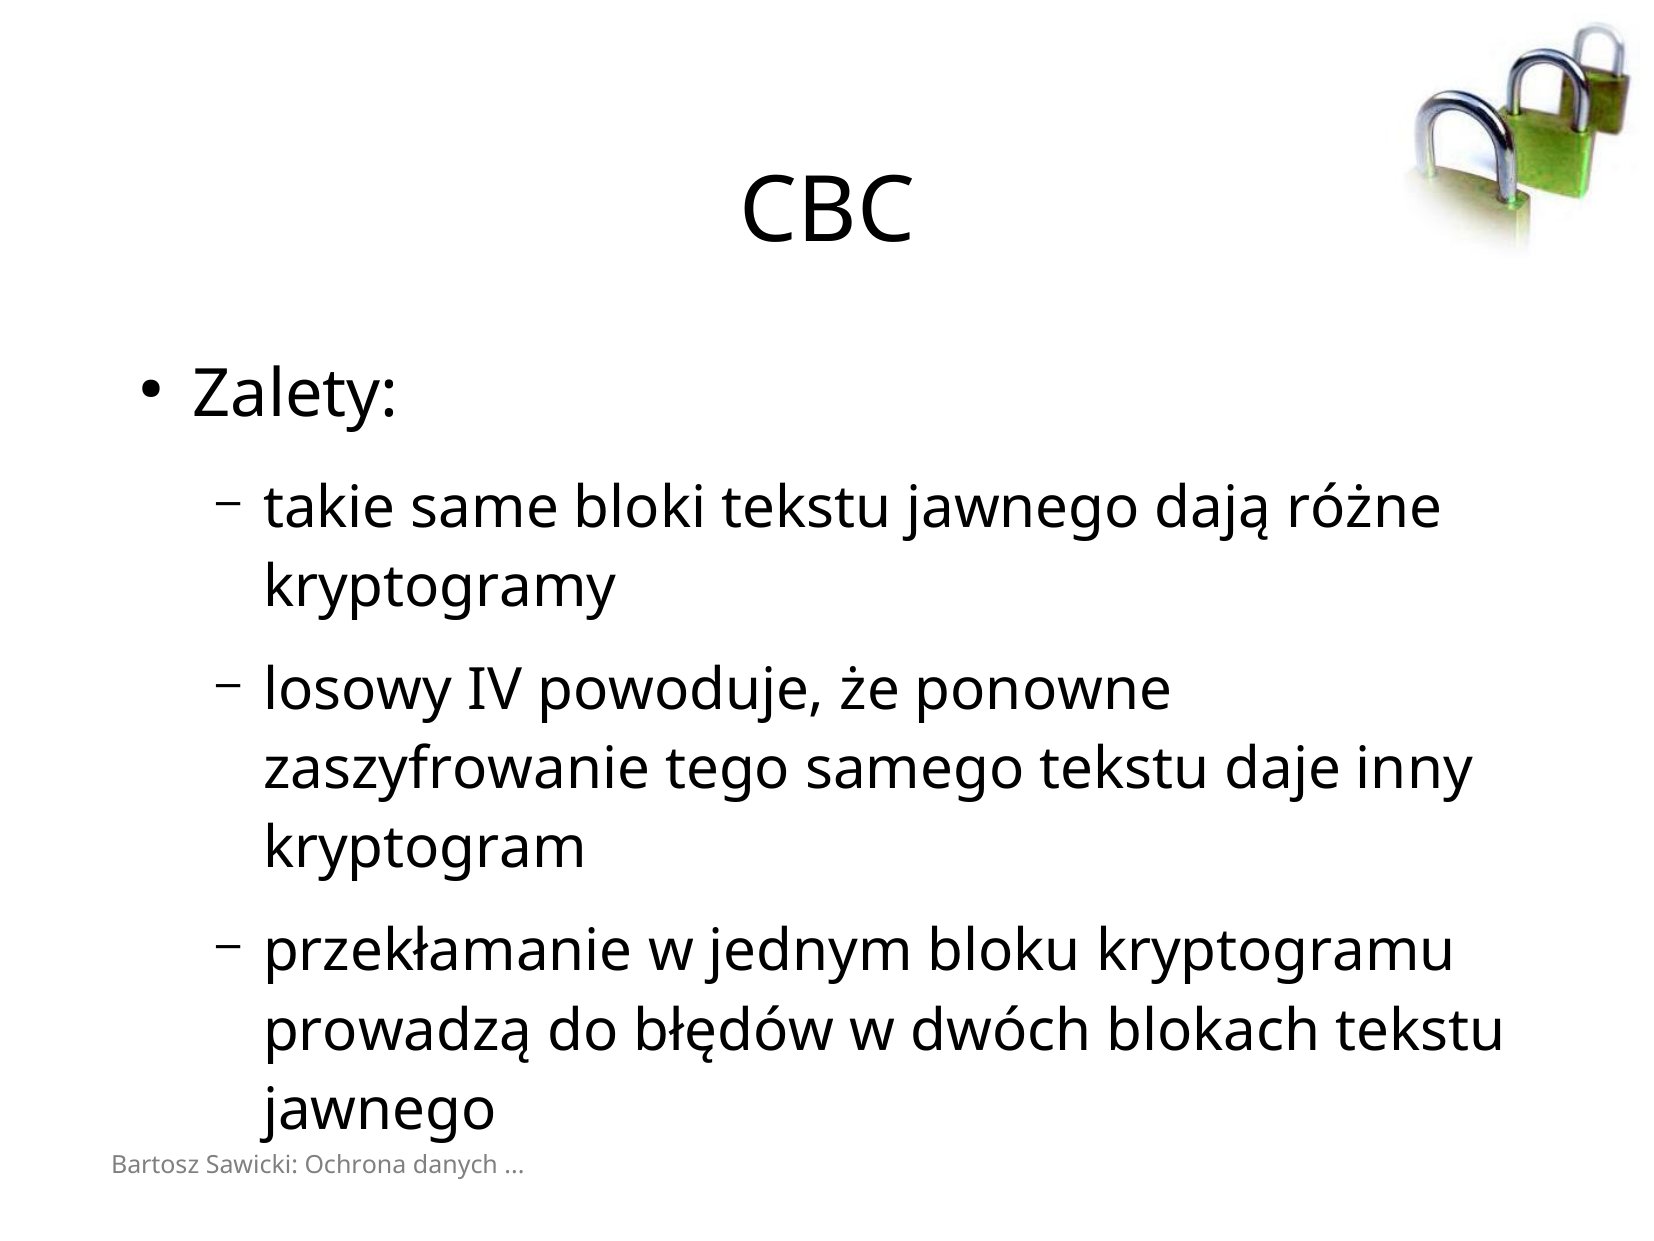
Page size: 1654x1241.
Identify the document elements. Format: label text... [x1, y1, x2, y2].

picture [1385, 14, 1640, 266]
title CBC [121, 102, 1534, 311]
list Zalety: takie same bloki tekstu jawnego dają różne kryptogramy losowy IV powoduje, że ponowne zaszyfrowanie tego samego tekstu daje inny kryptogram przekłamanie w jednym bloku kryptogramu prowadzą do błędów w dwóch blokach tekstu jawnego [121, 344, 1534, 1127]
